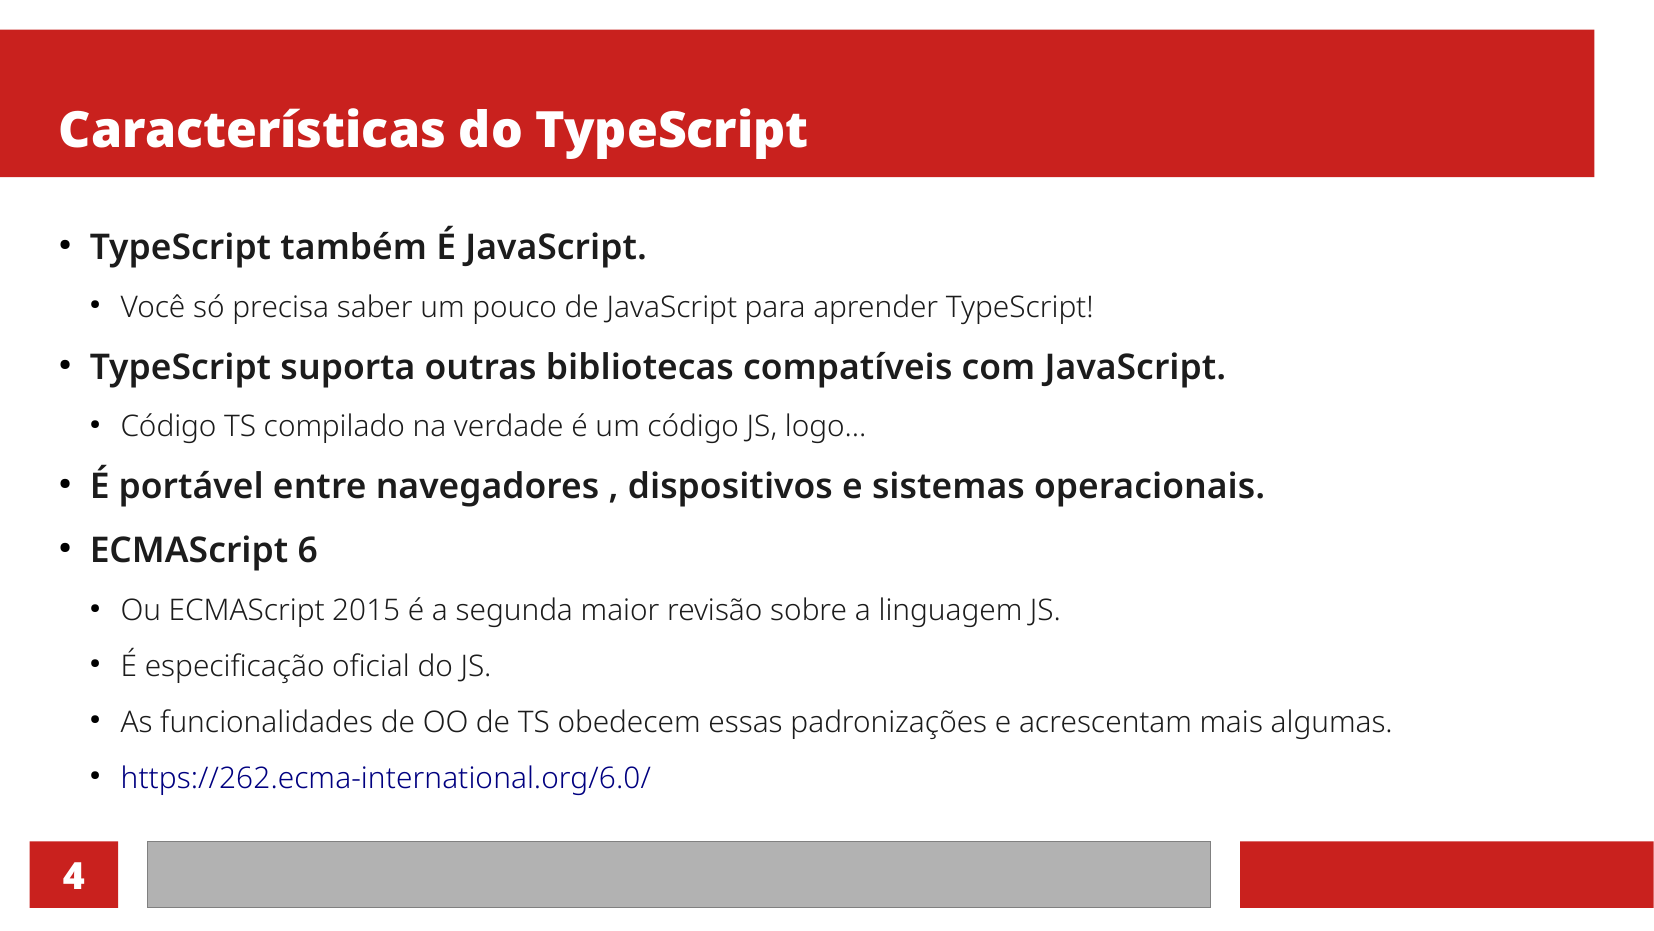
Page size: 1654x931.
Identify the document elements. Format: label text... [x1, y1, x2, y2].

list TypeScript também É JavaScript. Você só precisa saber um pouco de JavaScript para aprender TypeScript! TypeScript suporta outras bibliotecas compatíveis com JavaScript. Código TS compilado na verdade é um código JS, logo… É portável entre navegadores , dispositivos e sistemas operacionais. ECMAScript 6 Ou ECMAScript 2015 é a segunda maior revisão sobre a linguagem JS. É especificação oficial do JS. As funcionalidades de OO de TS obedecem essas padronizações e acrescentam mais algumas. https://262.ecma-international.org/6.0/ [59, 221, 1565, 798]
title Características do TypeScript [59, 44, 1595, 163]
